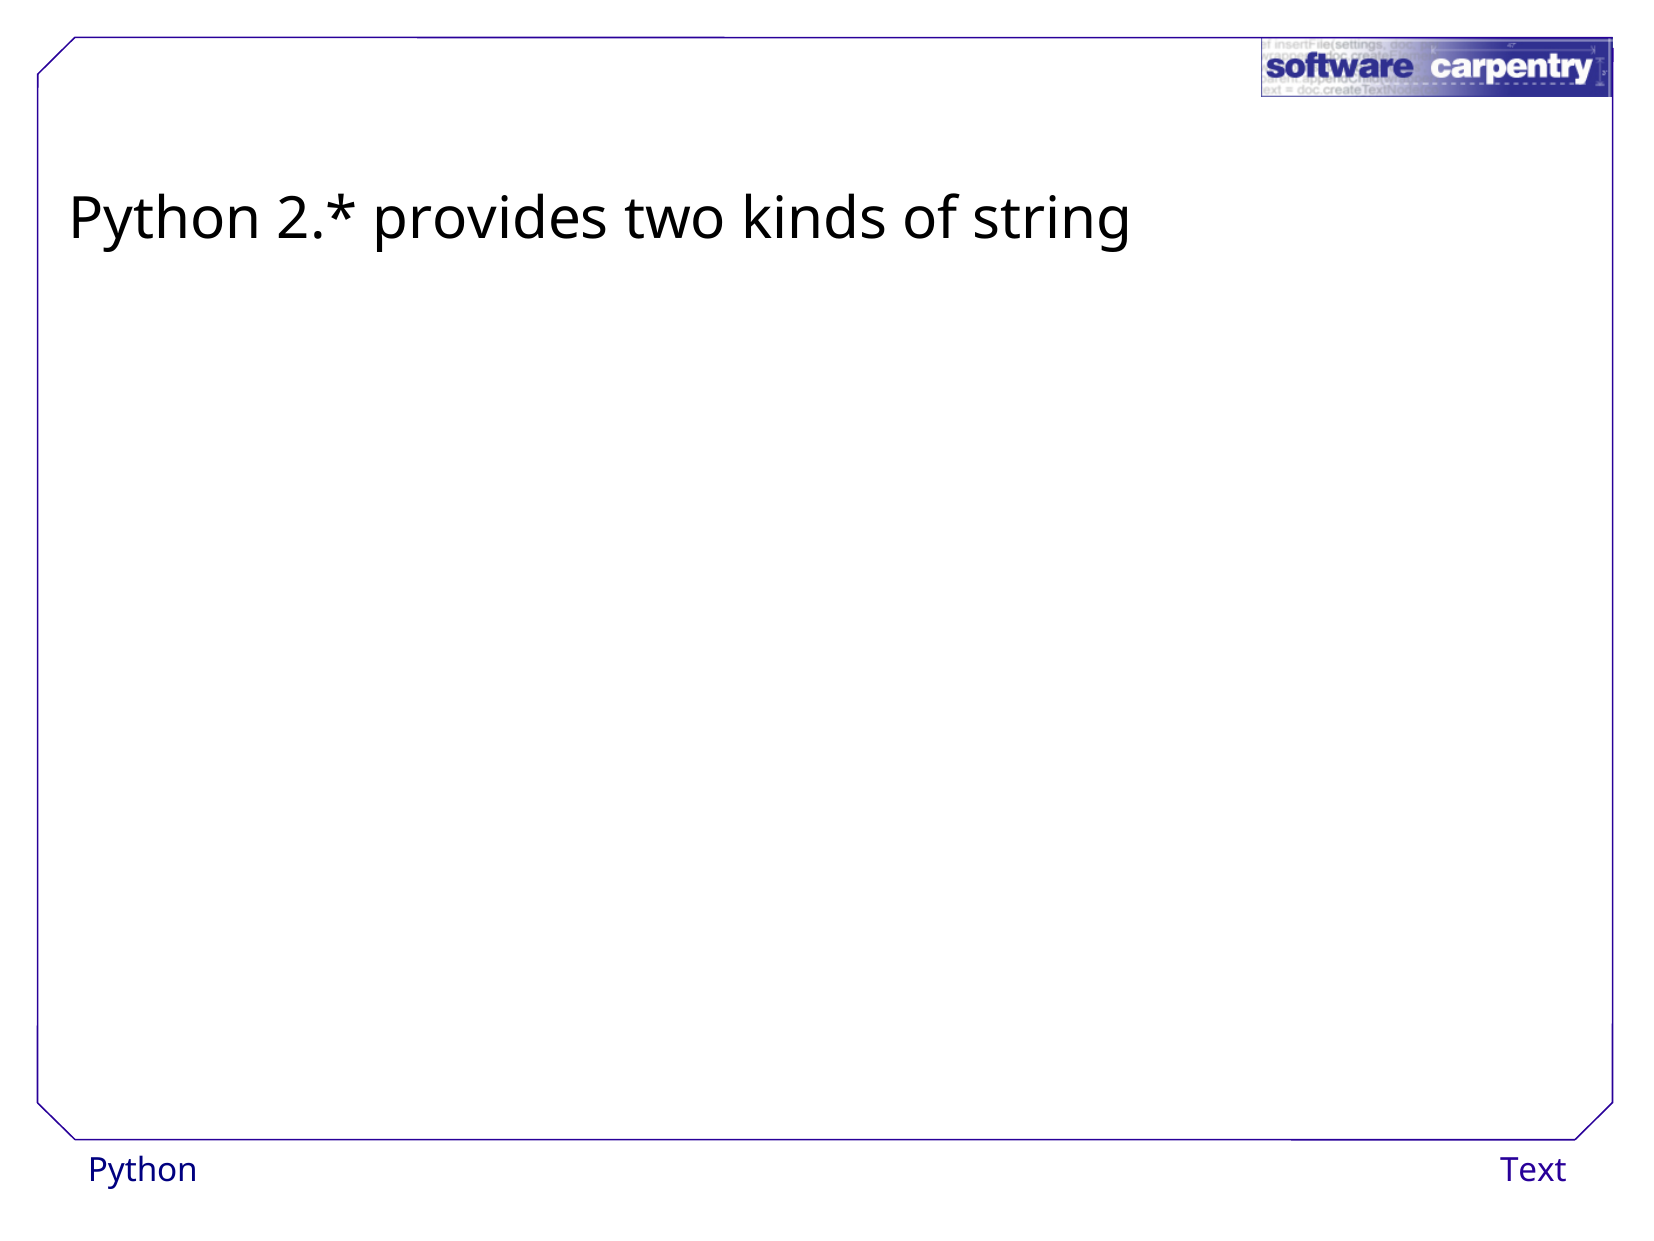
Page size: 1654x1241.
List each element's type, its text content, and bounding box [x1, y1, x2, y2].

text_box Python 2.* provides two kinds of string [53, 138, 1298, 259]
picture [1261, 39, 1613, 97]
